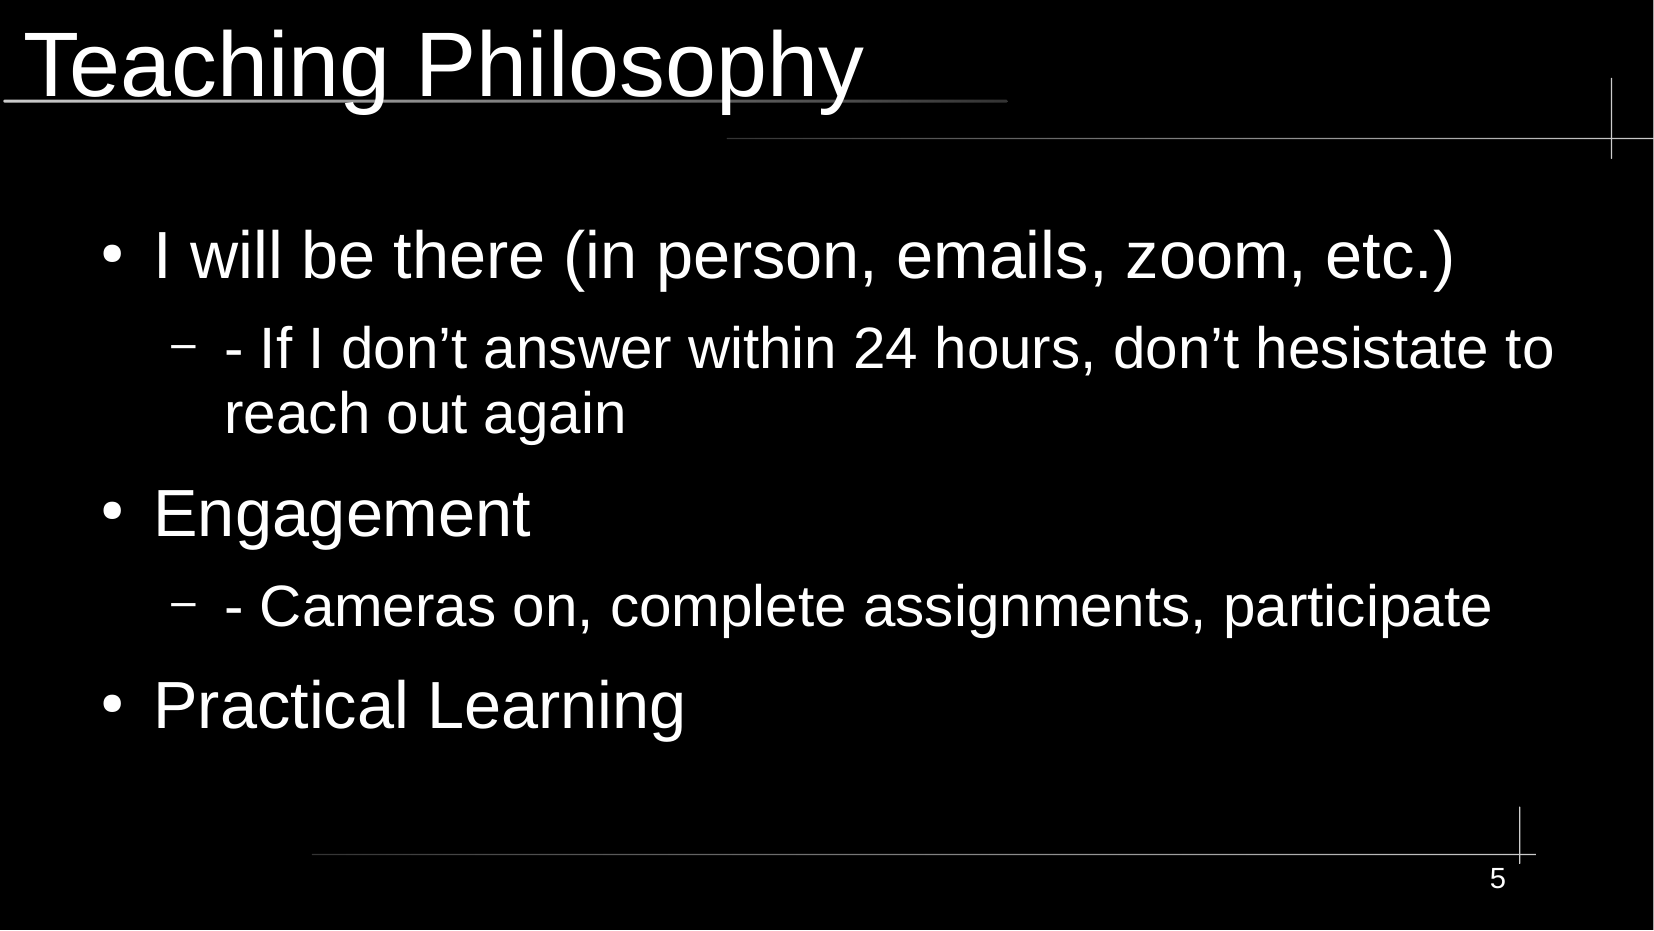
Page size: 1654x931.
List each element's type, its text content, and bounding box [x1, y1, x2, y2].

list I will be there (in person, emails, zoom, etc.) - If I don’t answer within 24 hours, don’t hesistate to reach out again Engagement - Cameras on, complete assignments, participate Practical Learning [82, 217, 1571, 851]
title Teaching Philosophy [23, 11, 1589, 119]
